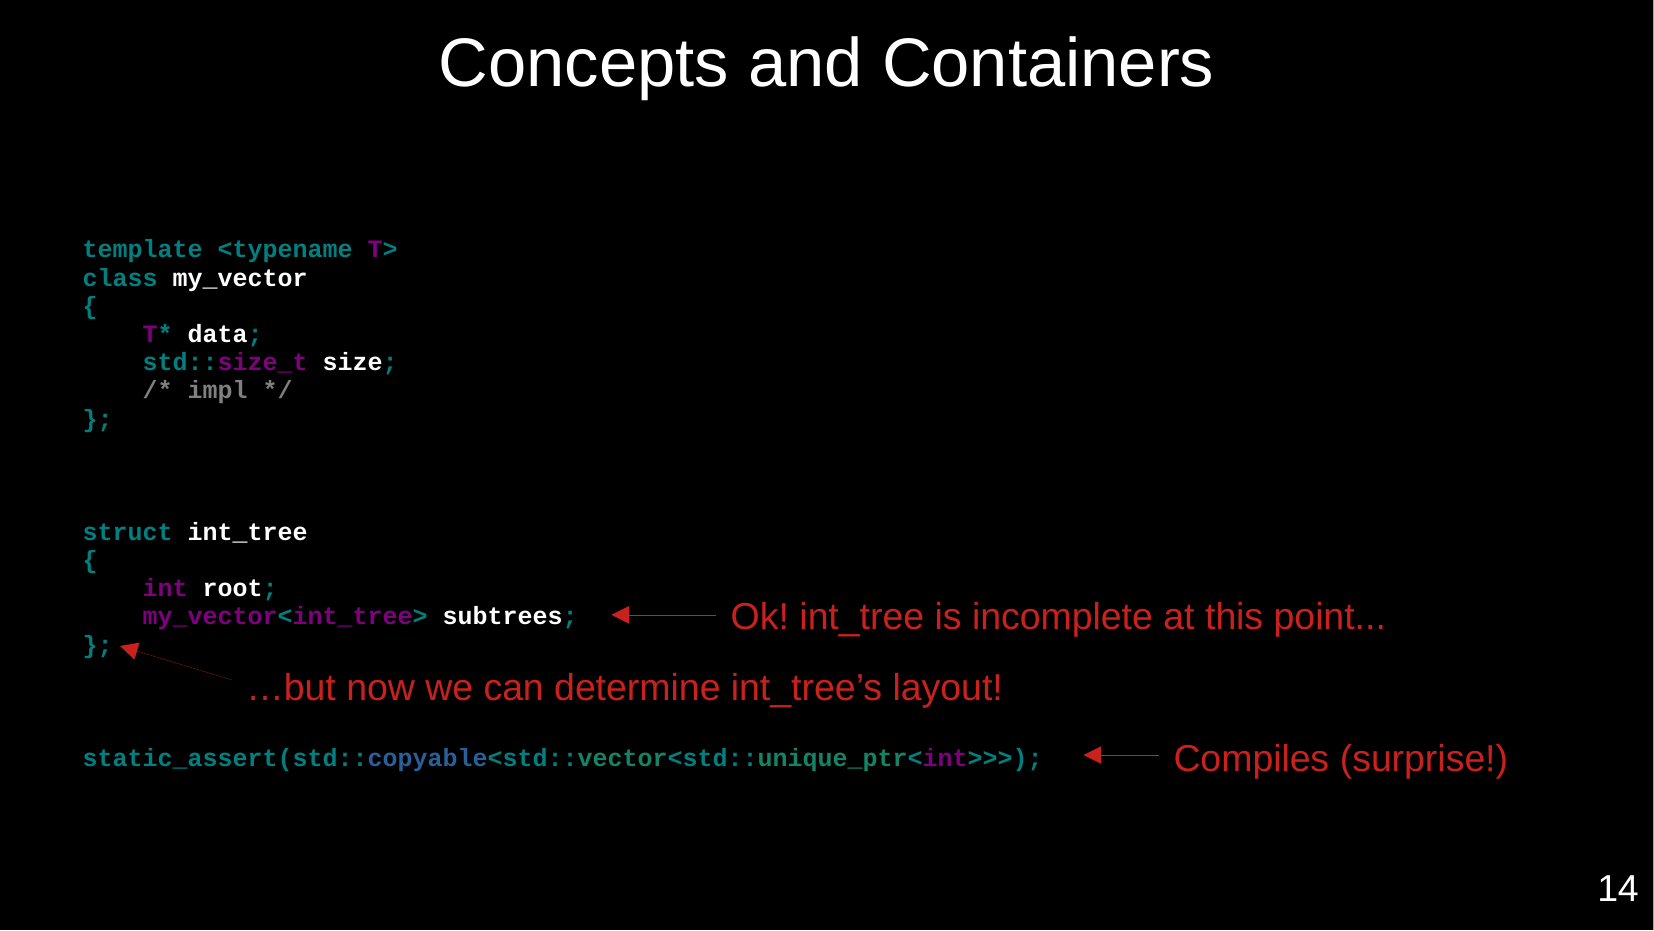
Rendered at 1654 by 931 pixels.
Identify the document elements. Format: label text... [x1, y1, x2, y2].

title Concepts and Containers [82, 4, 1571, 121]
text_box <number> [1024, 860, 1654, 931]
subtitle template <typename T> class my_vector { T* data; std::size_t size; /* impl */ }; struct int_tree { int root; my_vector<int_tree> subtrees; }; static_assert(std::copyable<std::vector<std::unique_ptr<int>>>); [82, 180, 1571, 830]
text_box Ok! int_tree is incomplete at this point... [715, 588, 1411, 645]
text_box …but now we can determine int_tree’s layout! [231, 658, 1186, 716]
text_box Compiles (surprise!) [1158, 729, 1526, 787]
